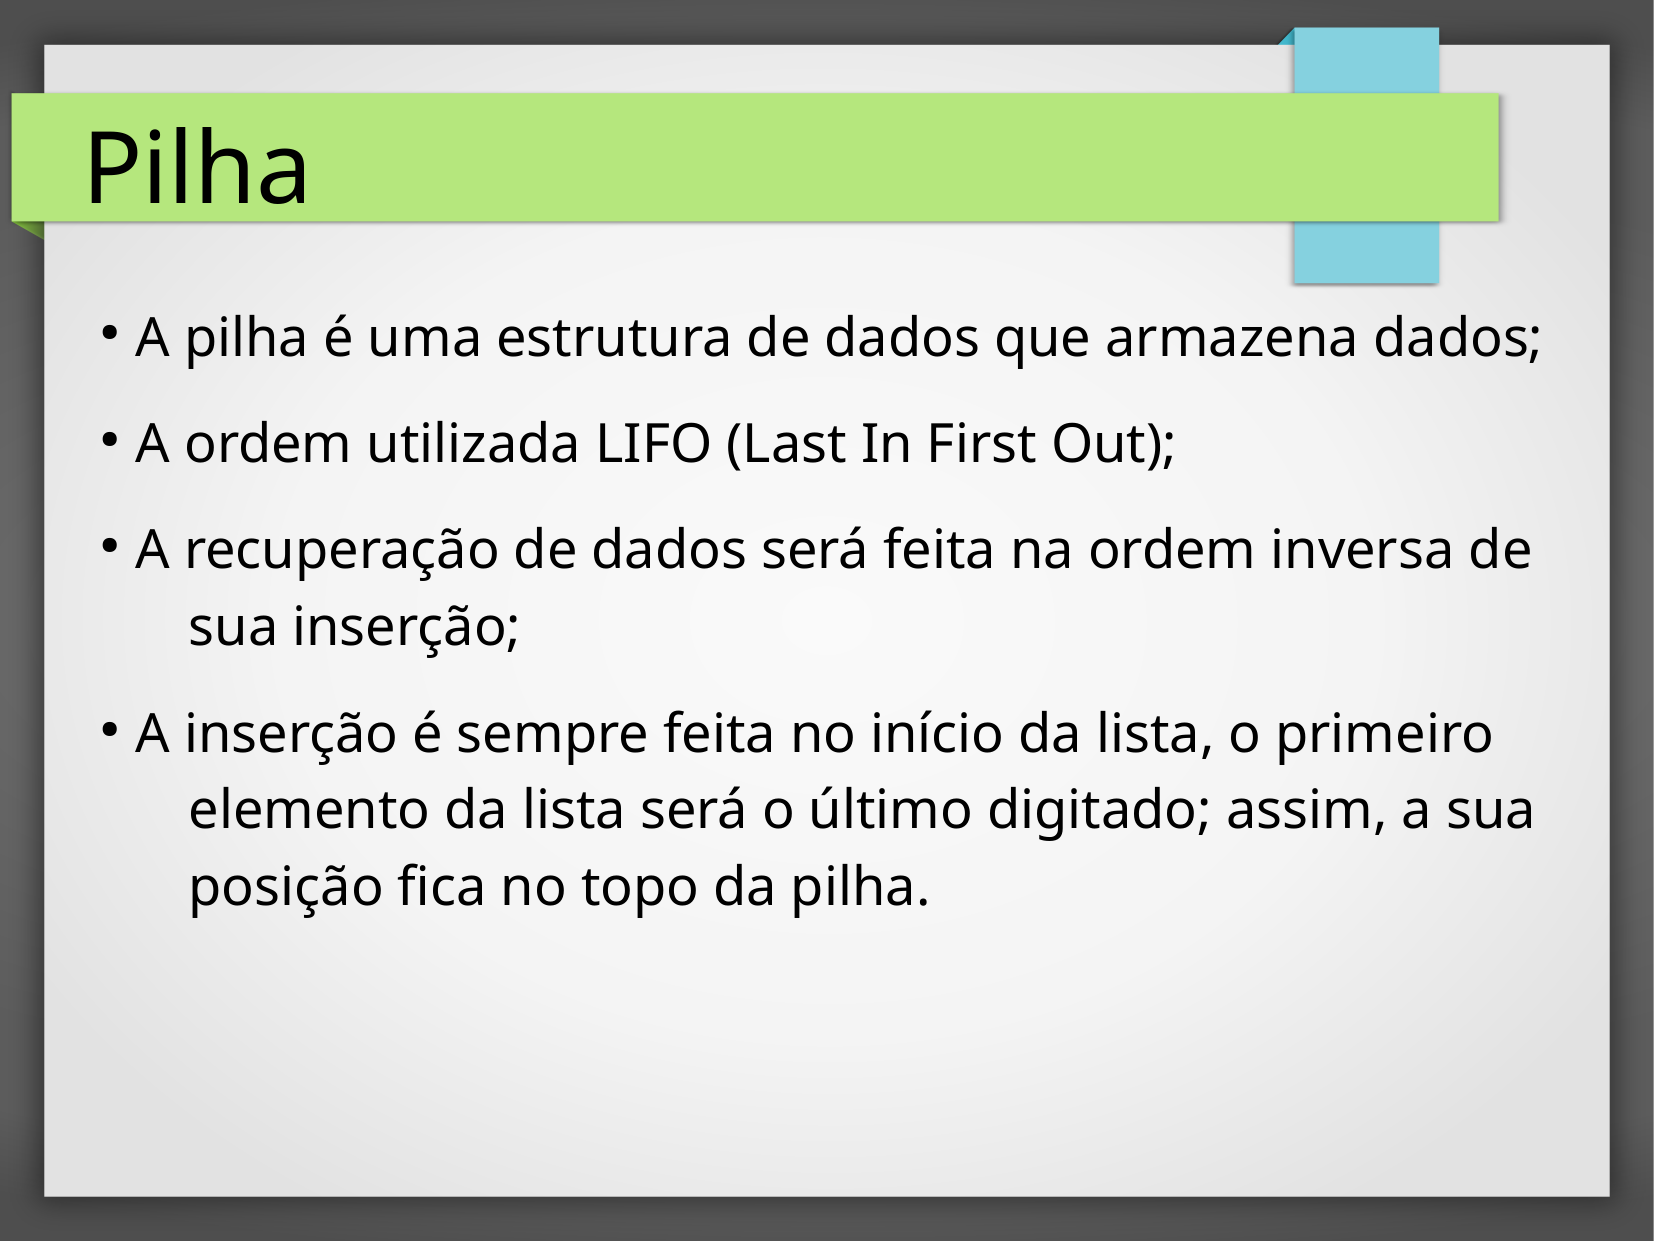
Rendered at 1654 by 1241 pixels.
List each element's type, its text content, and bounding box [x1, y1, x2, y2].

picture [0, 0, 1654, 1241]
list A pilha é uma estrutura de dados que armazena dados; A ordem utilizada LIFO (Last In First Out); A recuperação de dados será feita na ordem inversa de sua inserção; A inserção é sempre feita no início da lista, o primeiro elemento da lista será o último digitado; assim, a sua posição fica no topo da pilha. [82, 290, 1571, 1010]
title Pilha [82, 49, 1571, 257]
